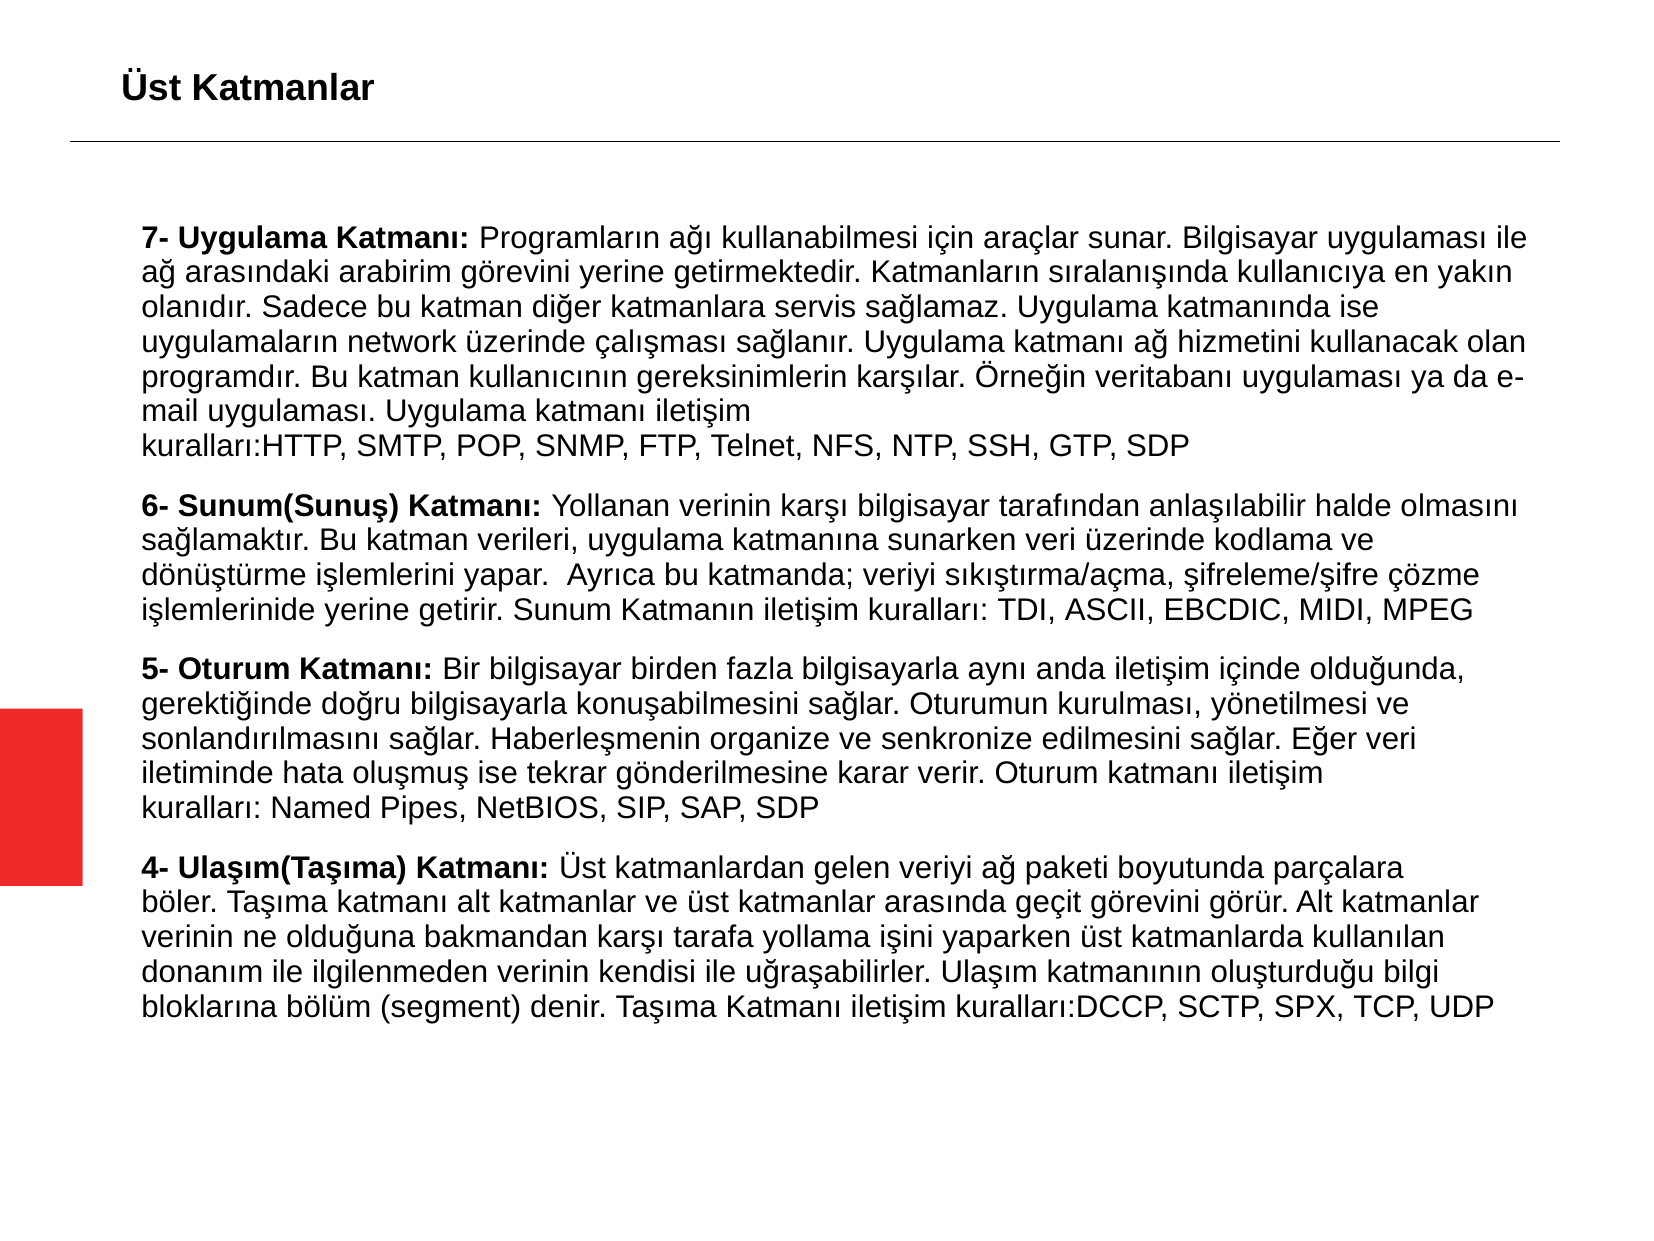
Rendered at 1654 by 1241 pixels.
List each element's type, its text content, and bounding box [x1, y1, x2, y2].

text_box Üst Katmanlar [106, 59, 1536, 116]
text_box 7- Uygulama Katmanı: Programların ağı kullanabilmesi için araçlar sunar. Bilgisayar uygulaması ile ağ arasındaki arabirim görevini yerine getirmektedir. Katmanların sıralanışında kullanıcıya en yakın olanıdır. Sadece bu katman diğer katmanlara servis sağlamaz. Uygulama katmanında ise uygulamaların network üzerinde çalışması sağlanır. Uygulama katmanı ağ hizmetini kullanacak olan programdır. Bu katman kullanıcının gereksinimlerin karşılar. Örneğin veritabanı uygulaması ya da e-mail uygulaması. Uygulama katmanı iletişim kuralları:HTTP, SMTP, POP, SNMP, FTP, Telnet, NFS, NTP, SSH, GTP, SDP 6- Sunum(Sunuş) Katmanı: Yollanan verinin karşı bilgisayar tarafından anlaşılabilir halde olmasını sağlamaktır. Bu katman verileri, uygulama katmanına sunarken veri üzerinde kodlama ve dönüştürme işlemlerini yapar. Ayrıca bu katmanda; veriyi sıkıştırma/açma, şifreleme/şifre çözme işlemlerinide yerine getirir. Sunum Katmanın iletişim kuralları: TDI, ASCII, EBCDIC, MIDI, MPEG 5- Oturum Katmanı: Bir bilgisayar birden fazla bilgisayarla aynı anda iletişim içinde olduğunda, gerektiğinde doğru bilgisayarla konuşabilmesini sağlar. Oturumun kurulması, yönetilmesi ve sonlandırılmasını sağlar. Haberleşmenin organize ve senkronize edilmesini sağlar. Eğer veri iletiminde hata oluşmuş ise tekrar gönderilmesine karar verir. Oturum katmanı iletişim kuralları: Named Pipes, NetBIOS, SIP, SAP, SDP 4- Ulaşım(Taşıma) Katmanı: Üst katmanlardan gelen veriyi ağ paketi boyutunda parçalara böler. Taşıma katmanı alt katmanlar ve üst katmanlar arasında geçit görevini görür. Alt katmanlar verinin ne olduğuna bakmandan karşı tarafa yollama işini yaparken üst katmanlarda kullanılan donanım ile ilgilenmeden verinin kendisi ile uğraşabilirler. Ulaşım katmanının oluşturduğu bilgi bloklarına bölüm (segment) denir. Taşıma Katmanı iletişim kuralları:DCCP, SCTP, SPX, TCP, UDP [126, 212, 1548, 1090]
